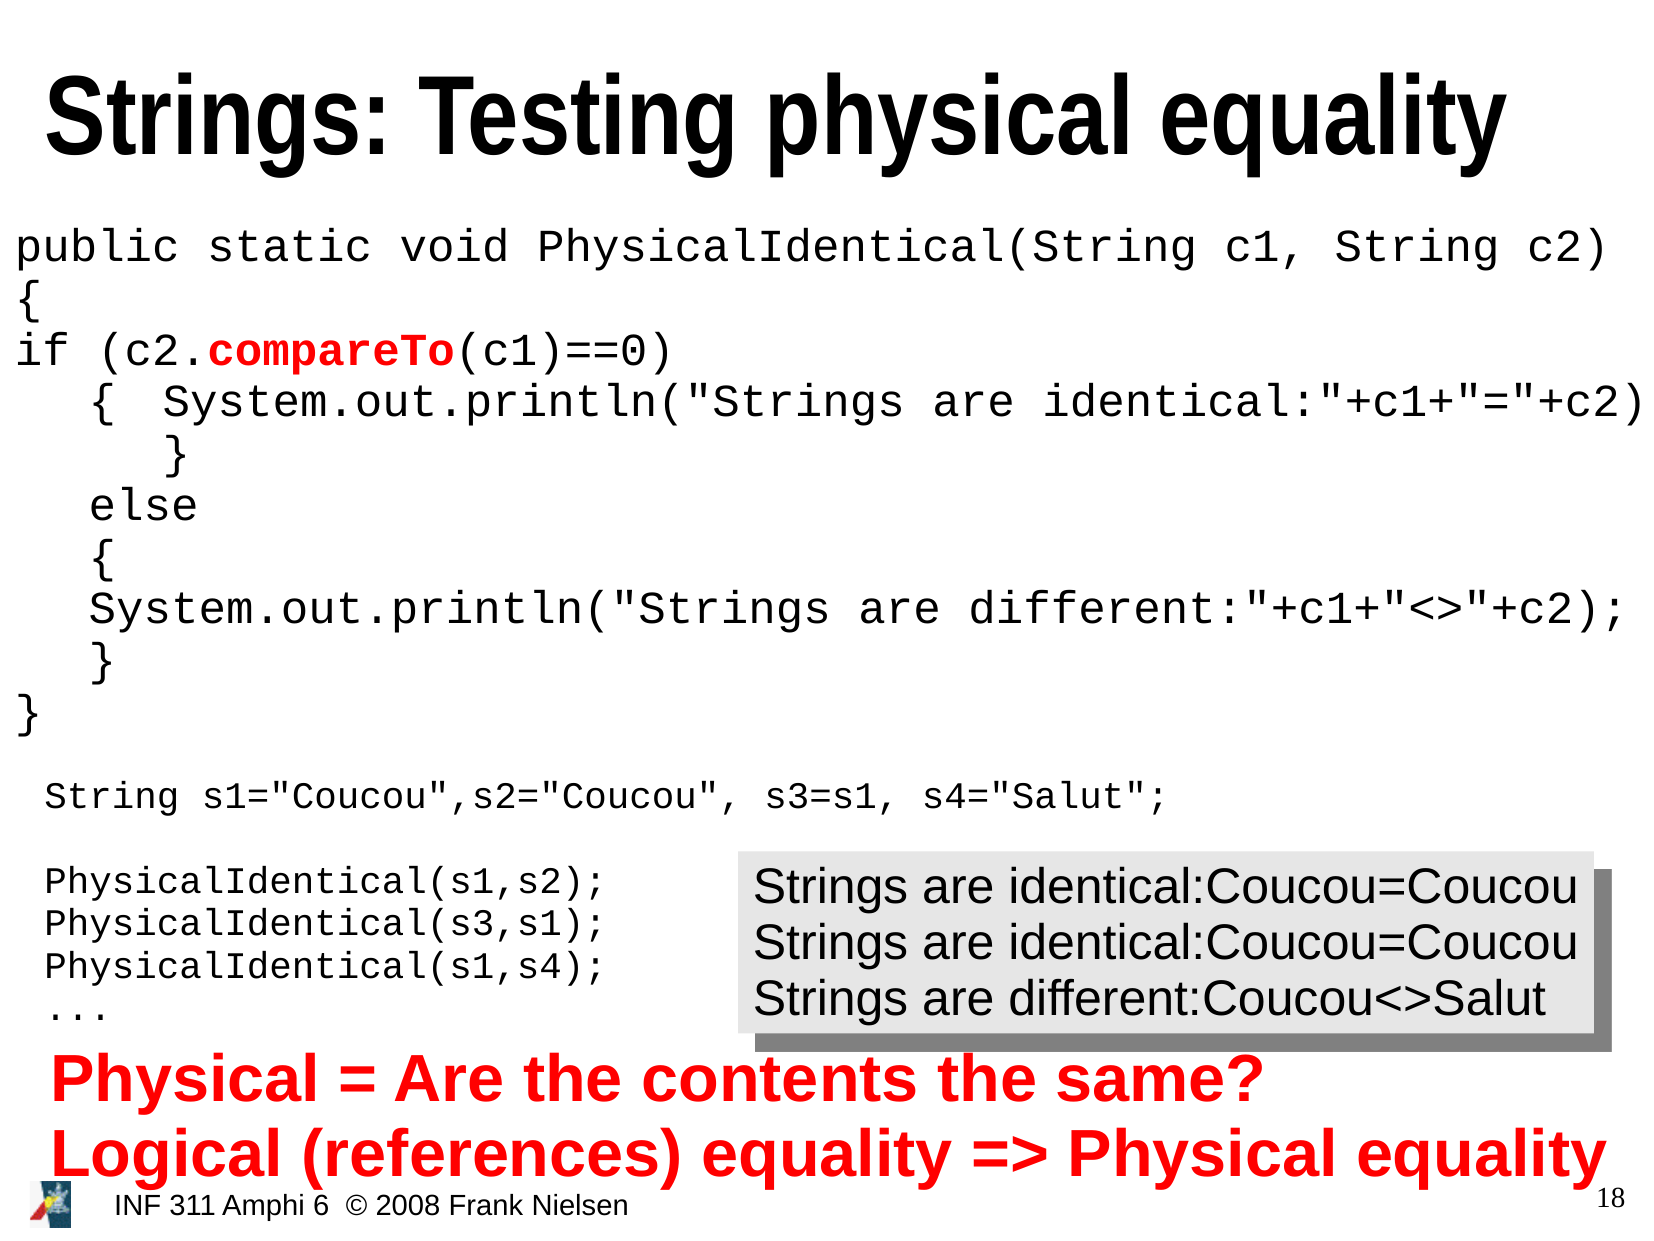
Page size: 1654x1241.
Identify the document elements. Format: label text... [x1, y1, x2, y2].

text_box String s1="Coucou",s2="Coucou", s3=s1, s4="Salut"; PhysicalIdentical(s1,s2); PhysicalIdentical(s3,s1); PhysicalIdentical(s1,s4); ... [29, 769, 1185, 1063]
text_box public static void PhysicalIdentical(String c1, String c2) { if (c2.compareTo(c1)==0) { System.out.println("Strings are identical:"+c1+"="+c2); } else { System.out.println("Strings are different:"+c1+"<>"+c2); } } [0, 216, 1654, 771]
text_box [344, 767, 375, 839]
text_box Strings are identical:Coucou=Coucou Strings are identical:Coucou=Coucou Strings are different:Coucou<>Salut [738, 851, 1594, 1033]
text_box Physical = Are the contents the same? Logical (references) equality => Physical equality [35, 1033, 1625, 1198]
picture [29, 1181, 71, 1228]
text_box Strings: Testing physical equality [29, 41, 1550, 186]
